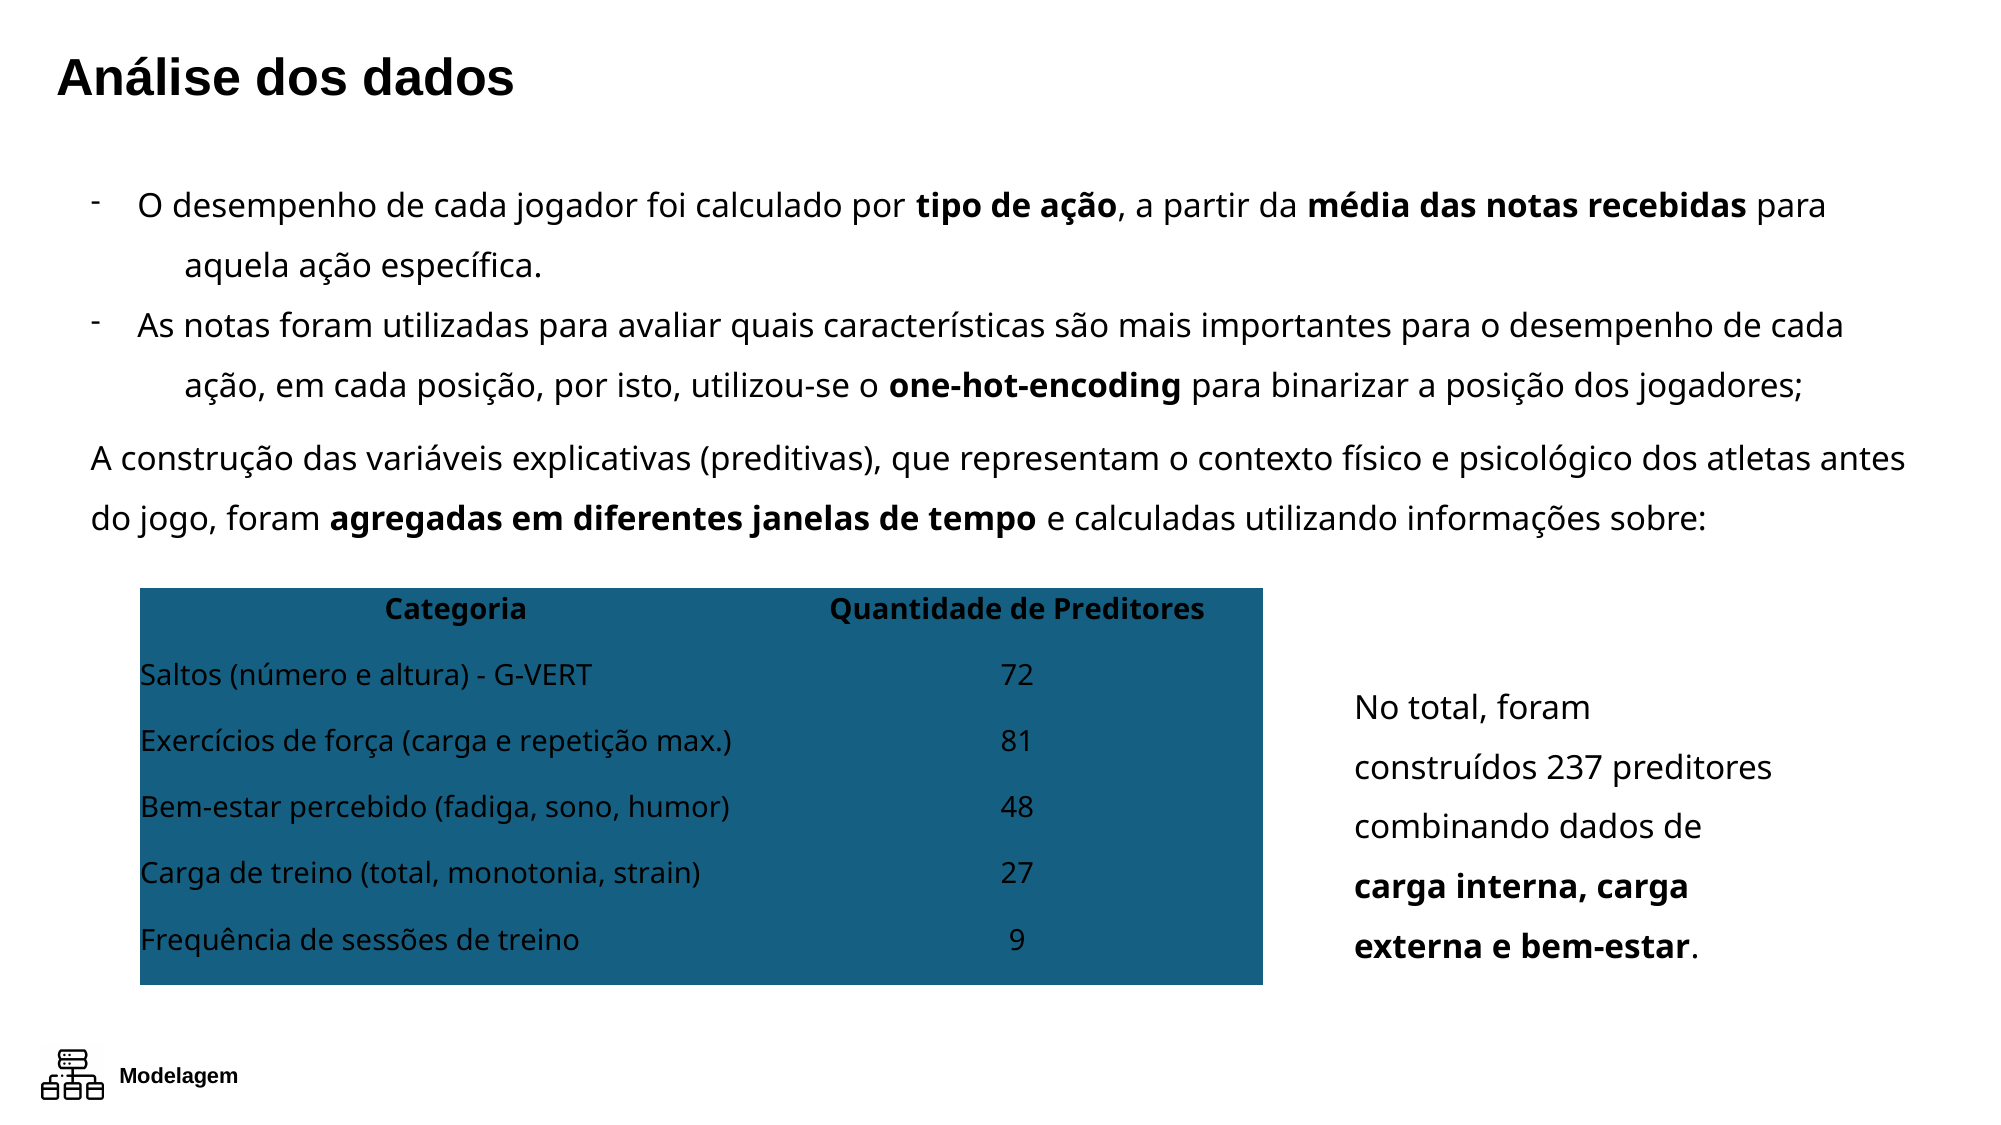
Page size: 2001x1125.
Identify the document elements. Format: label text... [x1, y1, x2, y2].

text_box No total, foram construídos 237 preditores combinando dados de carga interna, carga externa e bem-estar. [1339, 658, 1790, 911]
text_box O desempenho de cada jogador foi calculado por tipo de ação, a partir da média das notas recebidas para aquela ação específica. As notas foram utilizadas para avaliar quais características são mais importantes para o desempenho de cada ação, em cada posição, por isto, utilizou-se o one-hot-encoding para binarizar a posição dos jogadores; [75, 156, 1891, 410]
table_cell Carga de treino (total, monotonia, strain) [140, 853, 772, 919]
table_cell 72 [772, 654, 1263, 720]
title Análise dos dados [41, 31, 593, 126]
table_cell 81 [772, 720, 1263, 786]
text_box ​A construção das variáveis explicativas (preditivas), que representam o contexto físico e psicológico dos atletas antes do jogo, foram agregadas em diferentes janelas de tempo e calculadas utilizando informações sobre:​ [75, 410, 1957, 541]
table_cell 48 [772, 786, 1263, 853]
table_cell Saltos (número e altura) - G-VERT [140, 654, 772, 720]
table_header Categoria [140, 588, 772, 654]
table_cell Bem-estar percebido (fadiga, sono, humor) [140, 786, 772, 853]
text_box Modelagem [104, 1053, 290, 1096]
table_cell Exercícios de força (carga e repetição max.) [140, 720, 772, 786]
table_cell 9 [772, 919, 1263, 985]
picture [41, 1043, 104, 1106]
table_cell Frequência de sessões de treino [140, 919, 772, 985]
table_cell 27 [772, 853, 1263, 919]
table_header Quantidade de Preditores [772, 588, 1263, 654]
